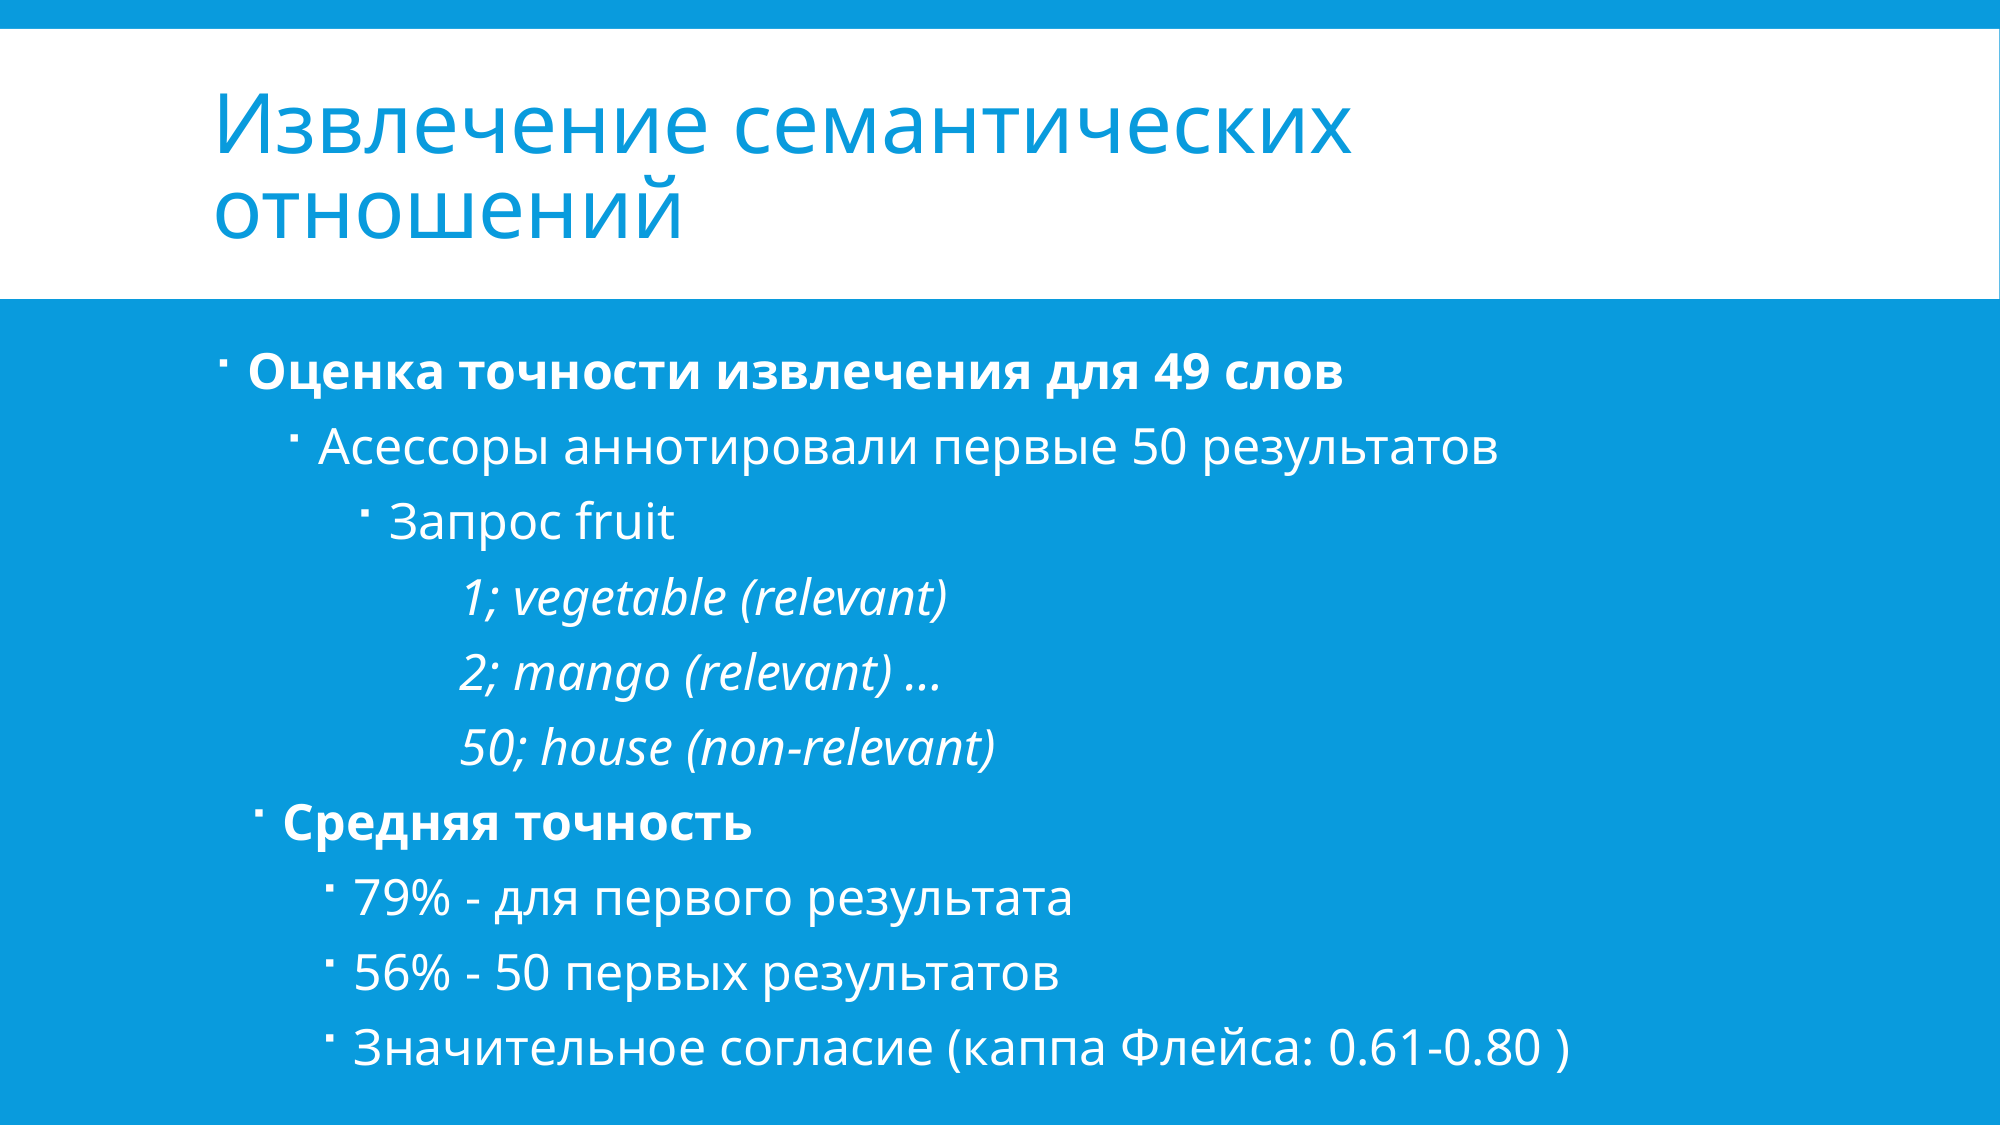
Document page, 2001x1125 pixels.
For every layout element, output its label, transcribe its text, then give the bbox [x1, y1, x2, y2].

text_box Извлечение семантических отношений [197, 46, 1803, 294]
text_box Оценка точности извлечения для 49 слов Асессоры аннотировали первые 50 результатов Запрос fruit 1; vegetable (relevant) 2; mango (relevant) … 50; house (non-relevant) Средняя точность 79% - для первого результата 56% - 50 первых результатов Значительное согласие (каппа Флейса: 0.61-0.80 ) [197, 317, 1958, 1071]
